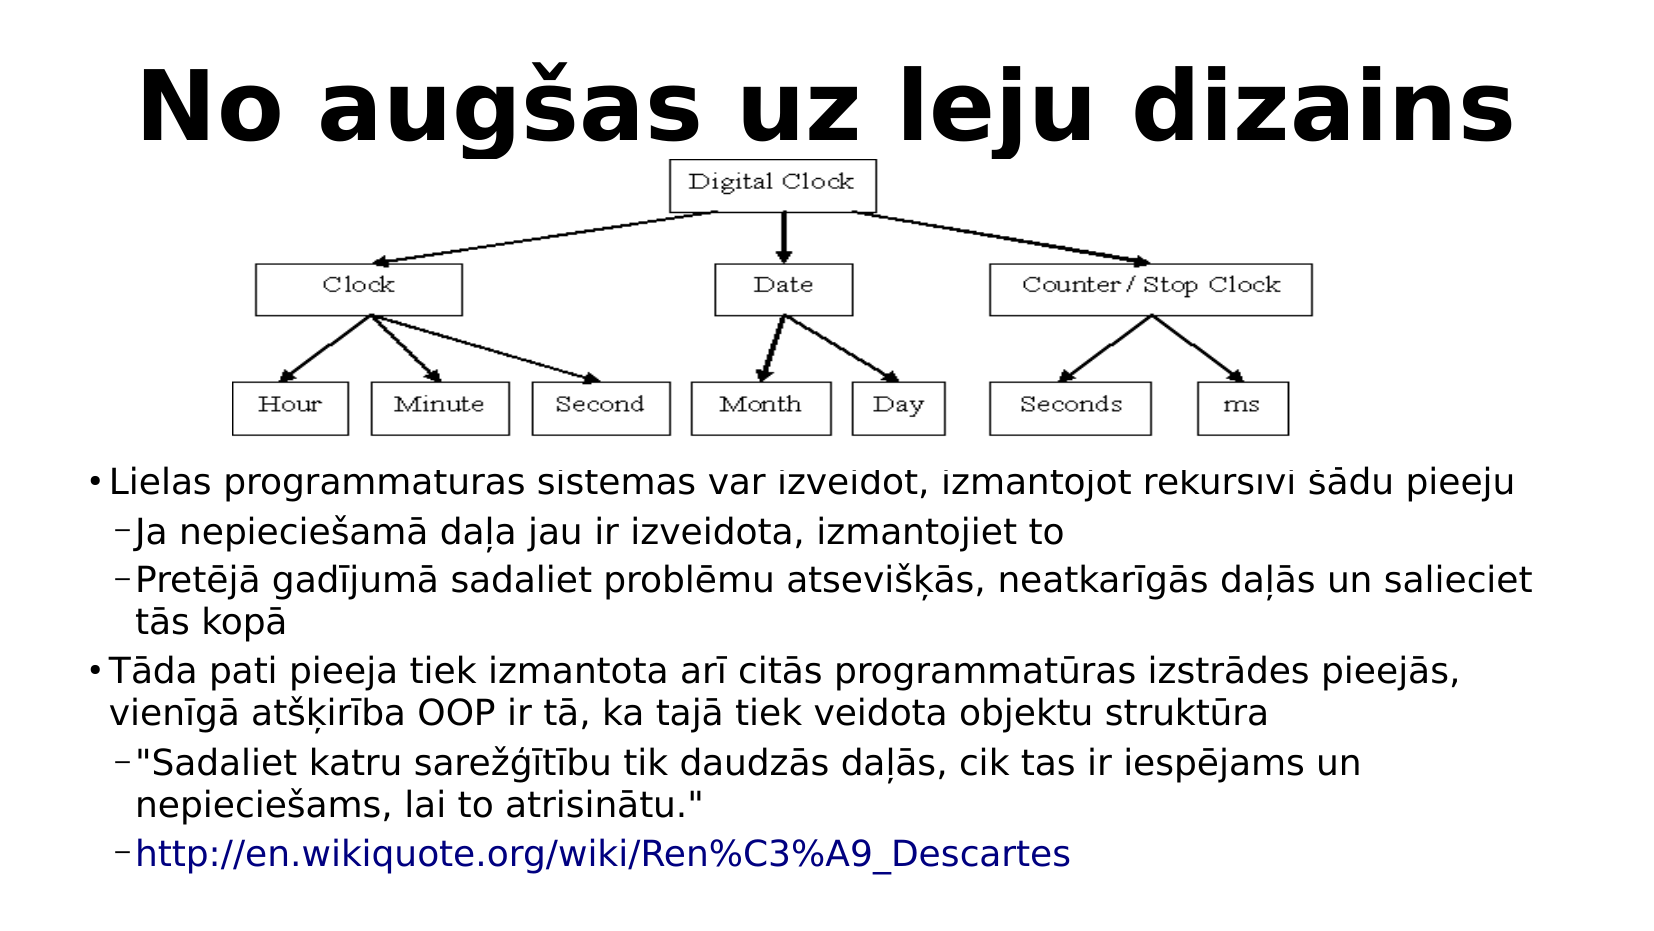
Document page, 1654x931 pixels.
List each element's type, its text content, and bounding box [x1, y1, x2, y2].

list Lielas programmatūras sistēmas var izveidot, izmantojot rekursīvi šādu pieeju Ja nepieciešamā daļa jau ir izveidota, izmantojiet to Pretējā gadījumā sadaliet problēmu atsevišķās, neatkarīgās daļās un salieciet tās kopā Tāda pati pieeja tiek izmantota arī citās programmatūras izstrādes pieejās, vienīgā atšķirība OOP ir tā, ka tajā tiek veidota objektu struktūra "Sadaliet katru sarežģītību tik daudzās daļās, cik tas ir iespējams un nepieciešams, lai to atrisinātu." http://en.wikiquote.org/wiki/Ren%C3%A9_Descartes [82, 460, 1538, 889]
picture [232, 159, 1335, 470]
title No augšas uz leju dizains [82, 26, 1571, 187]
